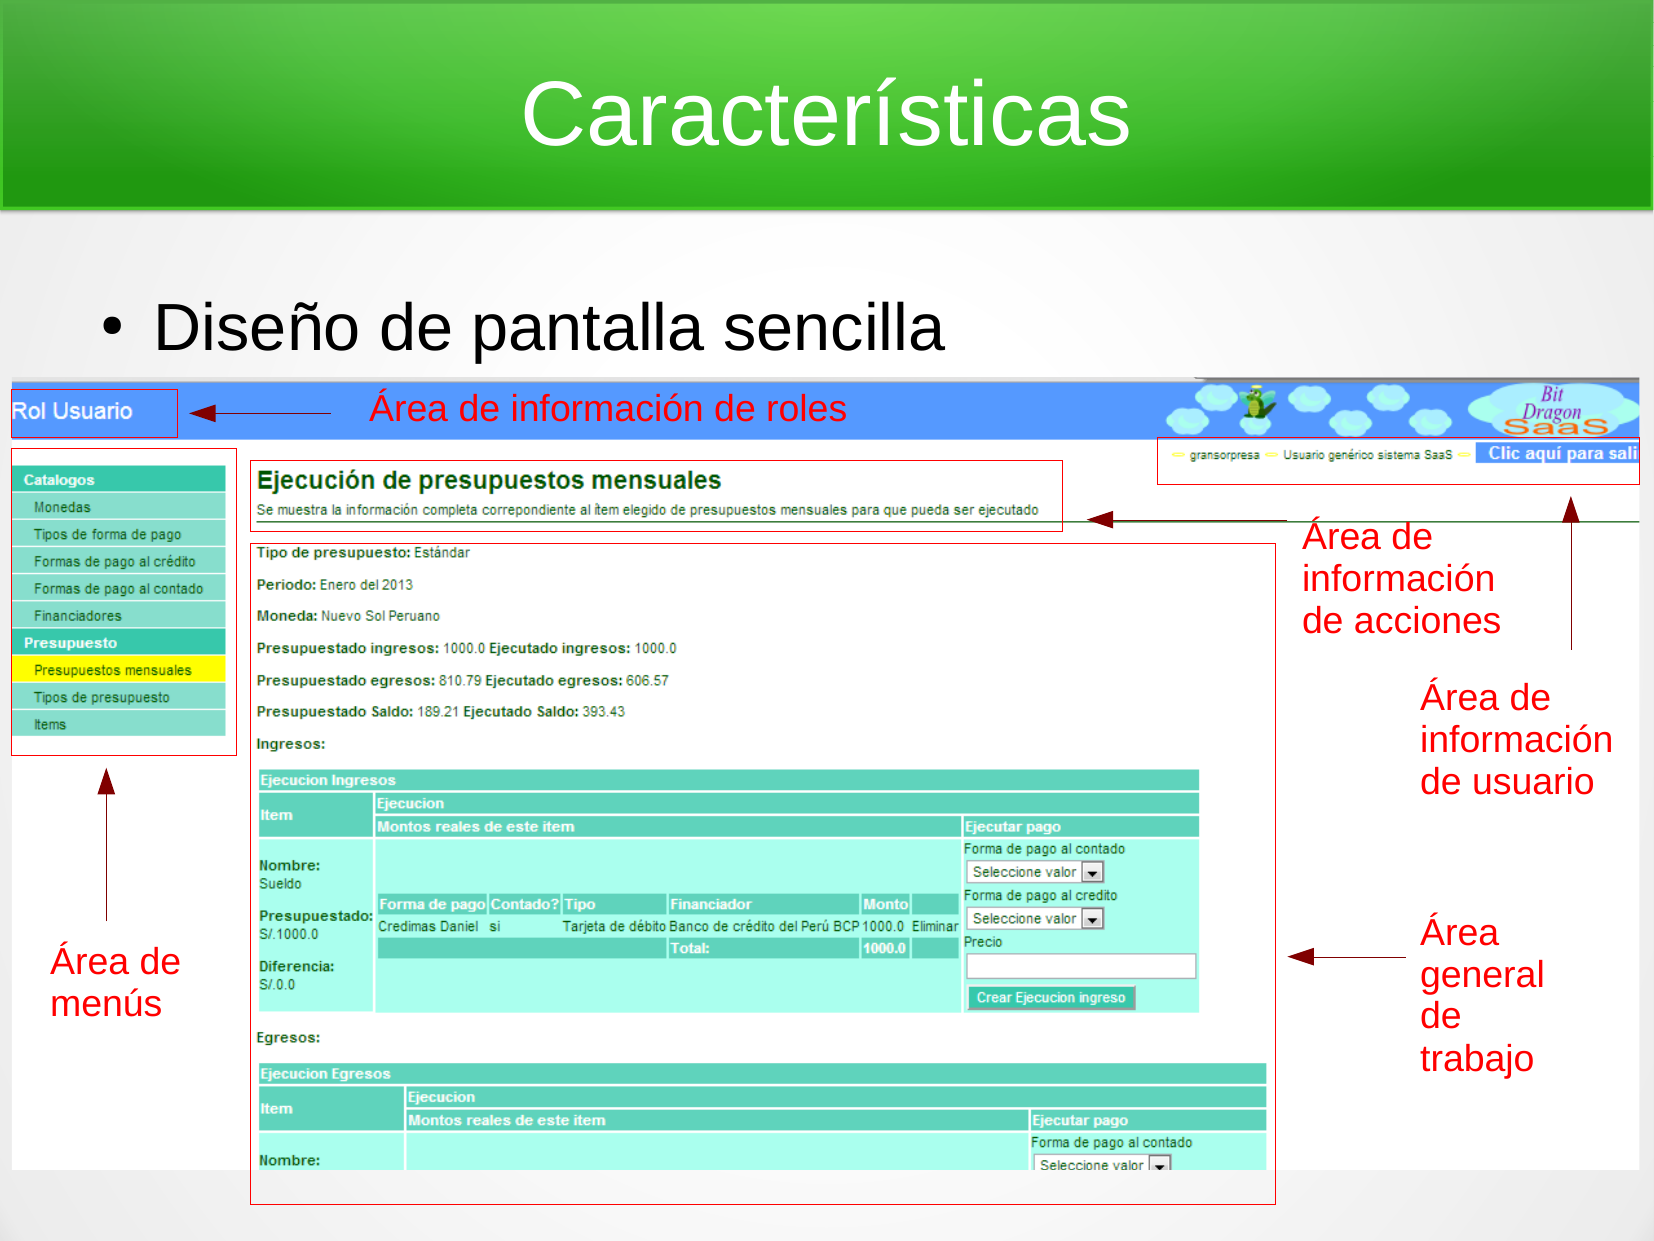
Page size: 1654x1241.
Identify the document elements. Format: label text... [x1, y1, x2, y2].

text_box Área general de trabajo [1405, 903, 1595, 1087]
list Diseño de pantalla sencilla [82, 290, 1538, 377]
text_box Área de información de roles [354, 380, 898, 438]
picture [1158, 438, 1639, 484]
picture [12, 390, 177, 437]
text_box Área de información de acciones [1287, 507, 1536, 649]
text_box Área de menús [35, 933, 213, 1032]
picture [11, 377, 1640, 1170]
title Características [82, 49, 1571, 179]
text_box Área de información de usuario [1405, 668, 1630, 810]
picture [251, 544, 1275, 1170]
picture [12, 449, 236, 755]
